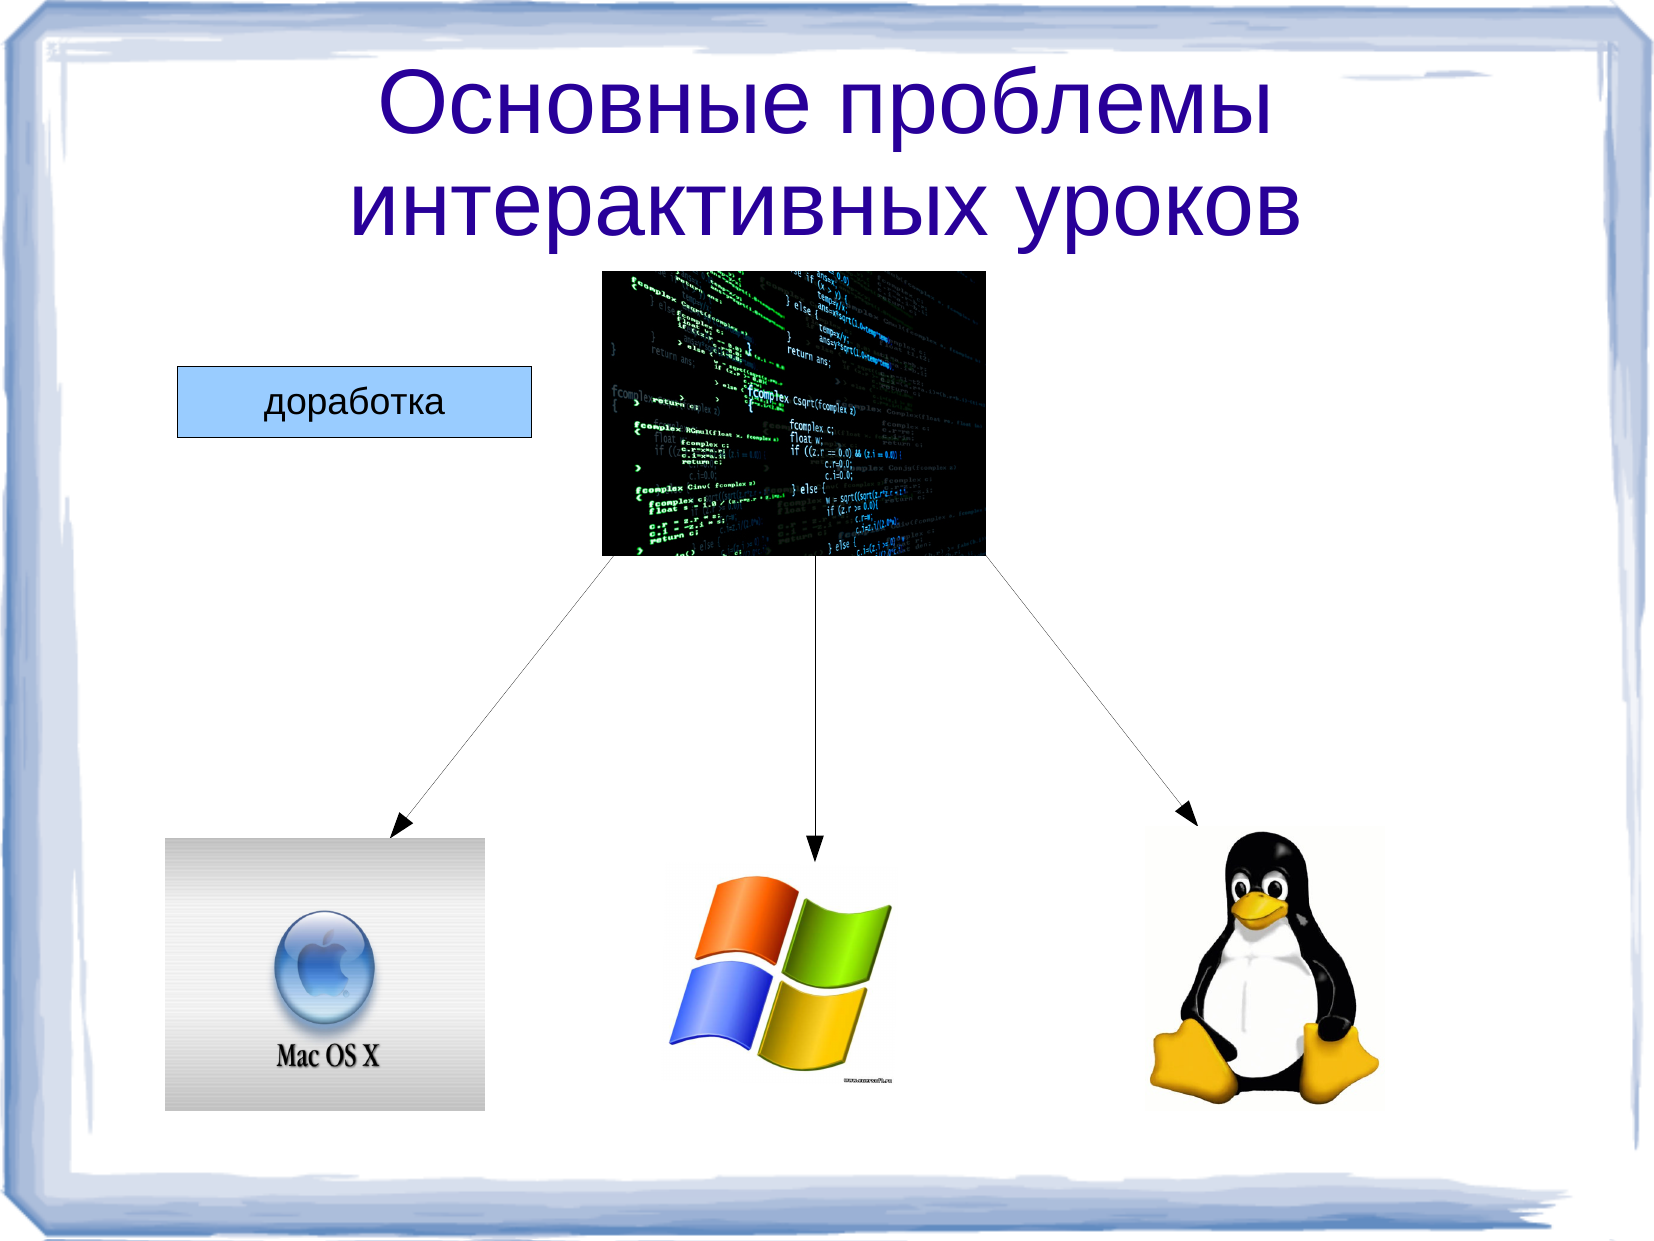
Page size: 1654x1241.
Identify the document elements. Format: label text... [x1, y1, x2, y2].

text_box доработка [177, 366, 532, 438]
title Основные проблемы интерактивных уроков [82, 49, 1571, 257]
picture [0, 0, 1654, 1241]
